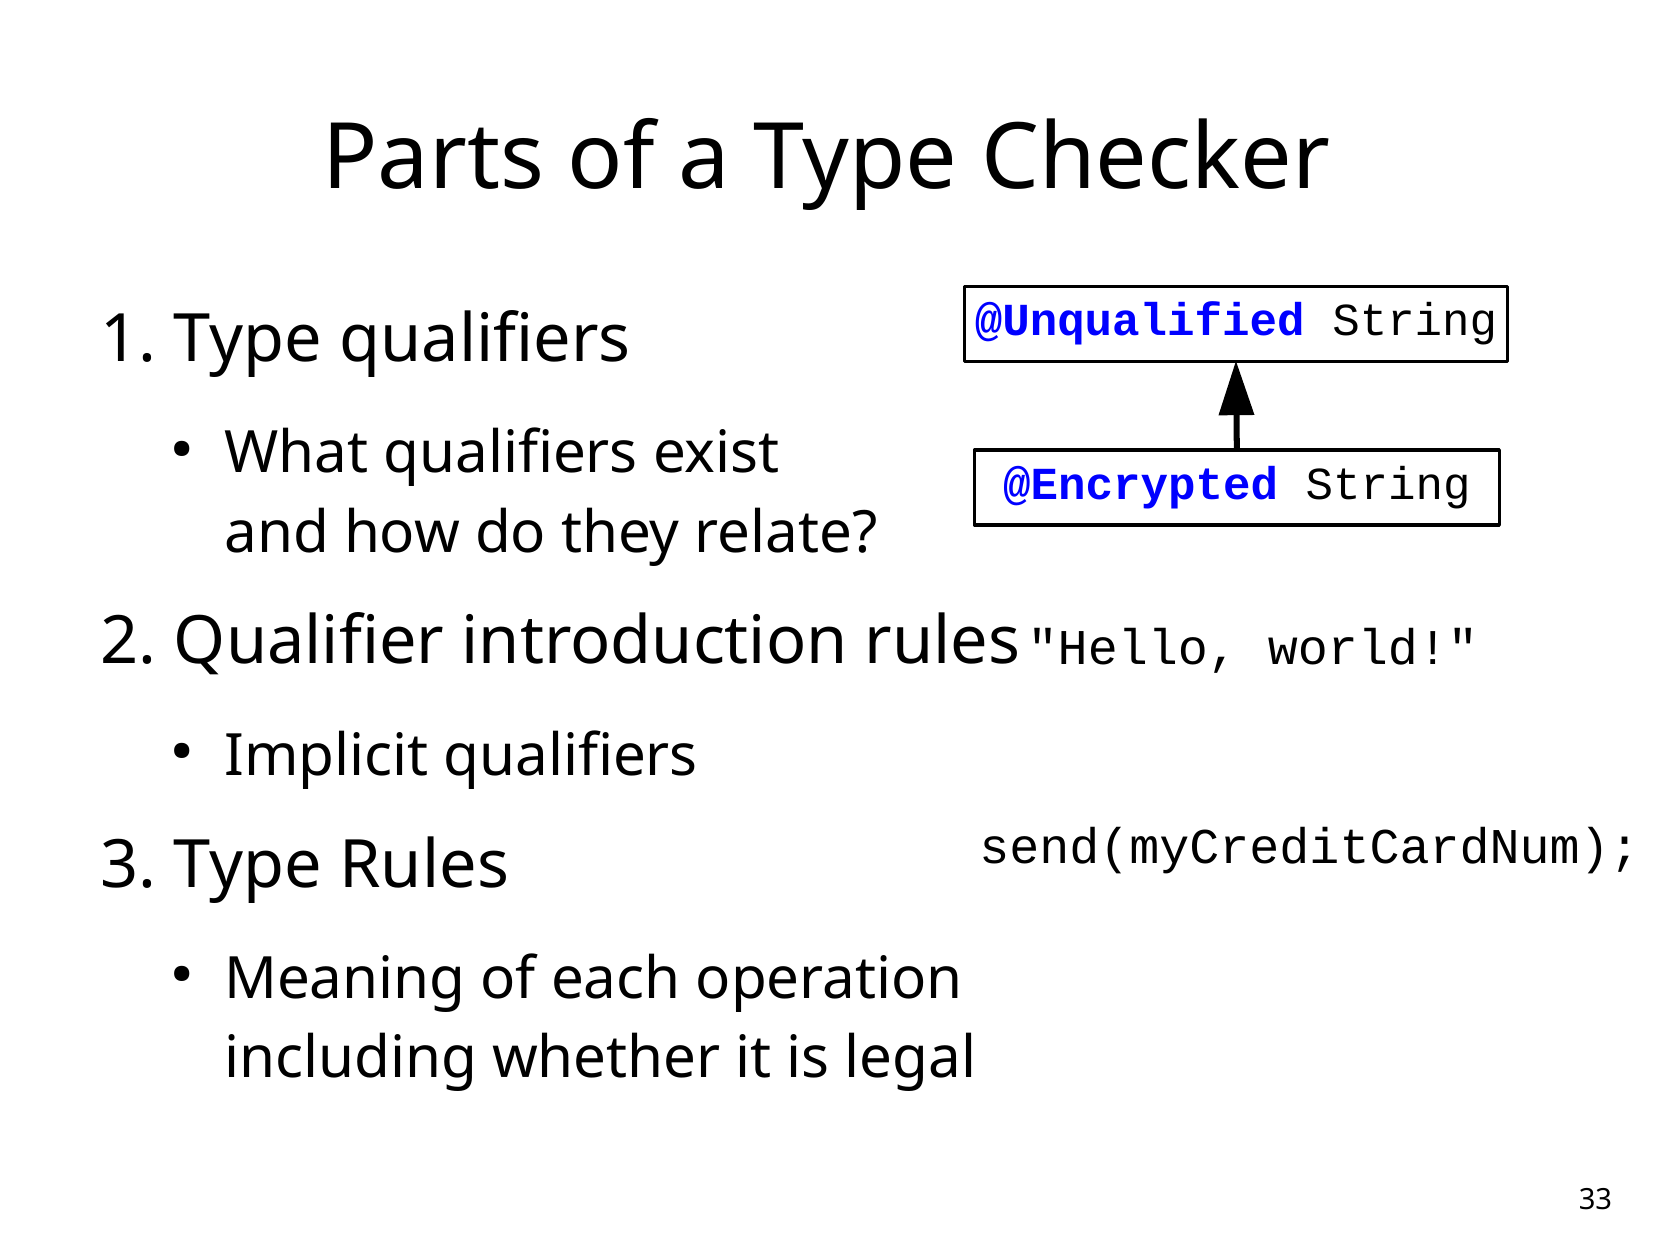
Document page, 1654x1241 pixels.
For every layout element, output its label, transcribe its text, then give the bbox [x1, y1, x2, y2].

list Type qualifiers What qualifiers exist and how do they relate? Qualifier introduction rules Implicit qualifiers Type Rules Meaning of each operation including whether it is legal [82, 290, 1571, 1010]
text_box @Encrypted String [974, 450, 1500, 526]
text_box @Unqualified String [964, 286, 1508, 362]
text_box "Hello, world!" [1012, 615, 1493, 687]
title Parts of a Type Checker [82, 49, 1571, 257]
text_box send(myCreditCardNum); [964, 814, 1654, 887]
